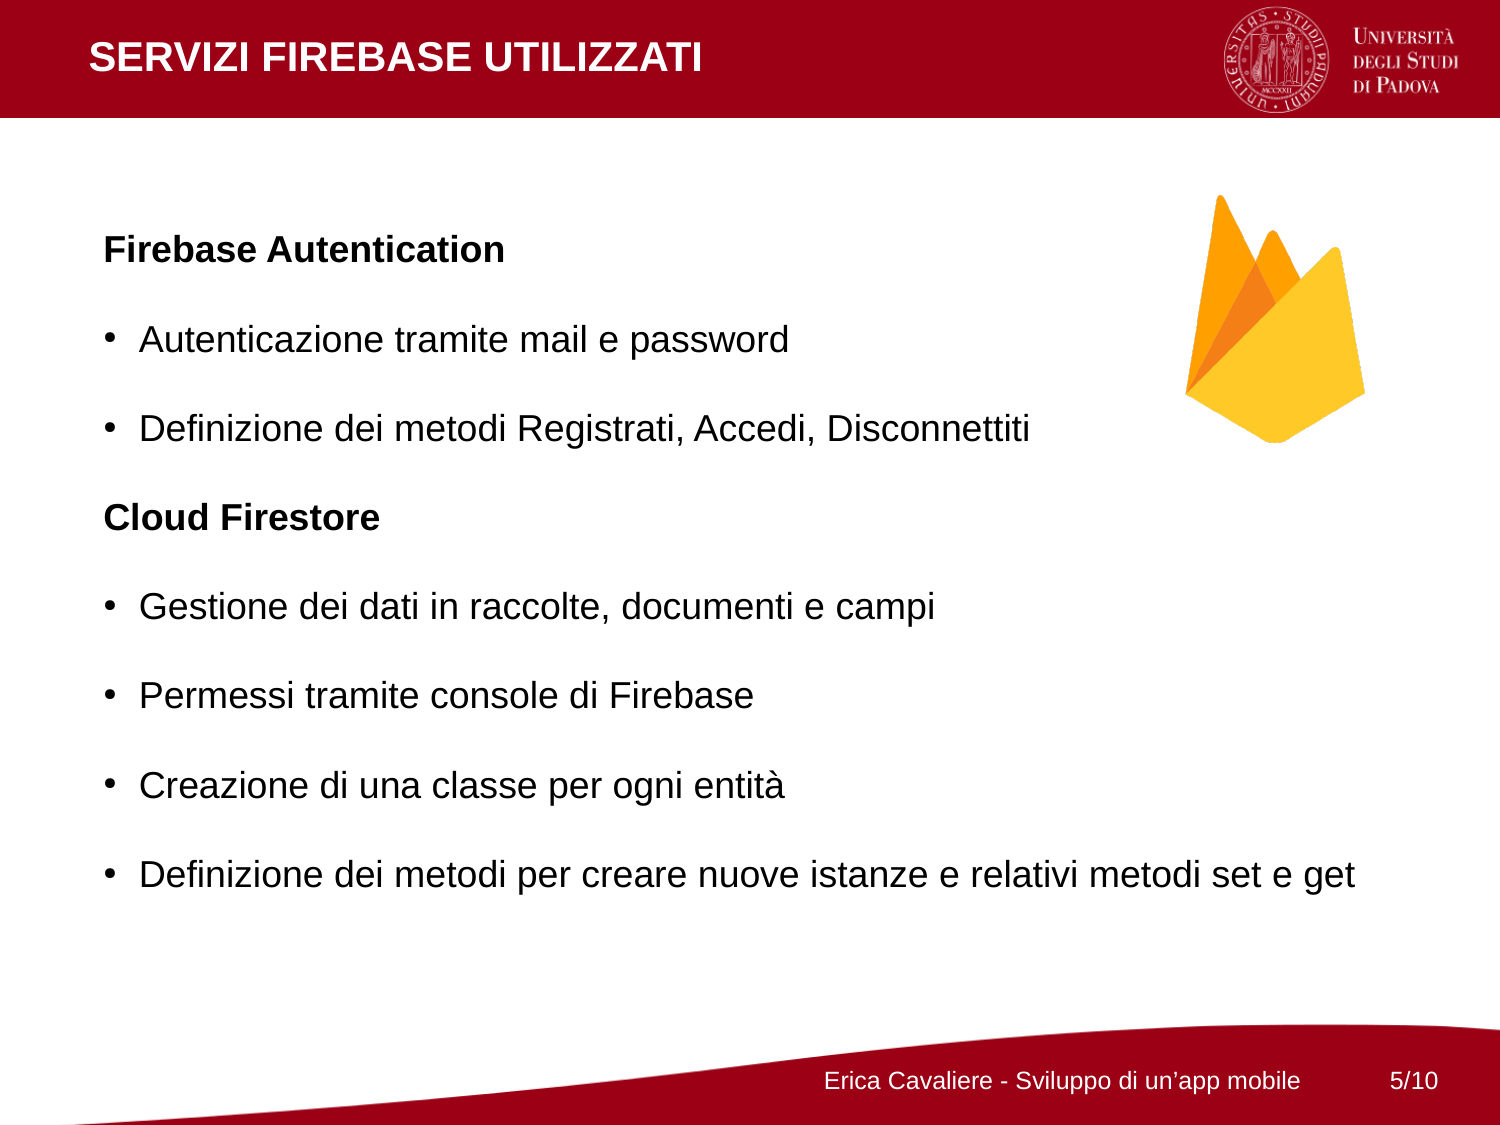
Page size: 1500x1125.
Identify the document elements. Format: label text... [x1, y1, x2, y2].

picture [1151, 195, 1399, 443]
title SERVIZI FIREBASE UTILIZZATI [75, 0, 931, 117]
picture [0, 0, 1500, 118]
picture [1, 1019, 1500, 1125]
text_box Erica Cavaliere - Sviluppo di un’app mobile [797, 1033, 1328, 1125]
text_box Firebase Autentication Autenticazione tramite mail e password Definizione dei metodi Registrati, Accedi, Disconnettiti Cloud Firestore Gestione dei dati in raccolte, documenti e campi Permessi tramite console di Firebase Creazione di una classe per ogni entità Definizione dei metodi per creare nuove istanze e relativi metodi set e get [88, 221, 1447, 945]
text_box 5/10 [1328, 1033, 1500, 1125]
